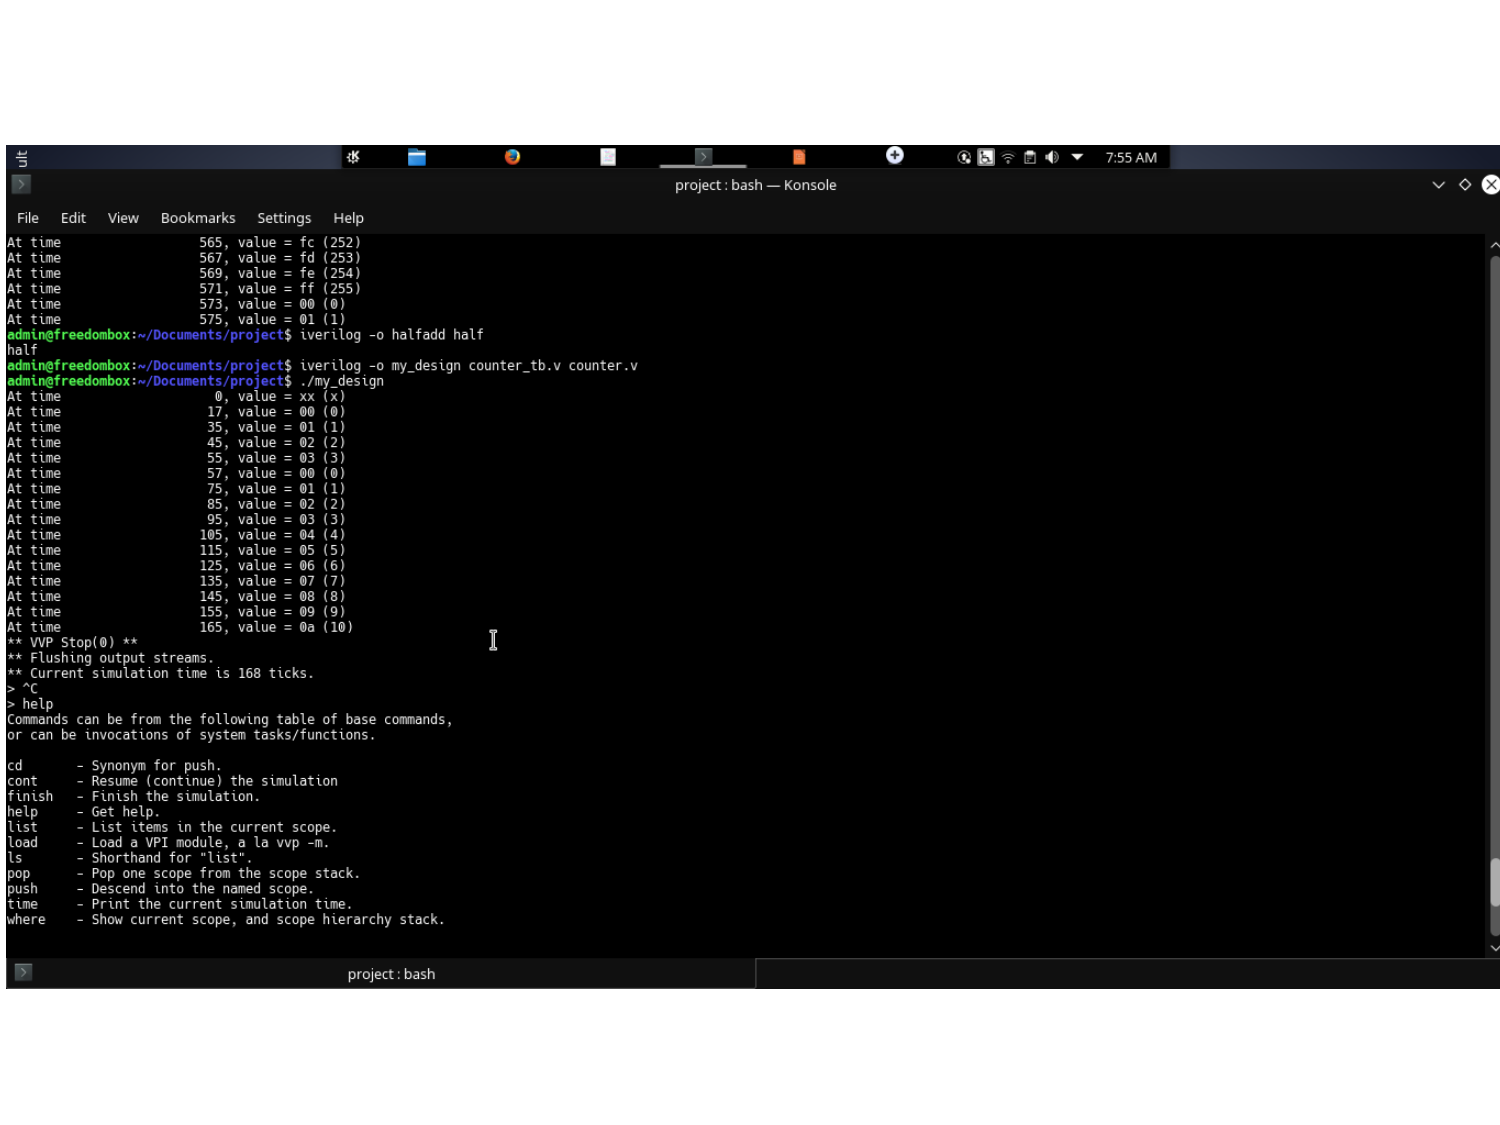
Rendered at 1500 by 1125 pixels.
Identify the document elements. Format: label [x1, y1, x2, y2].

picture [6, 145, 1500, 989]
